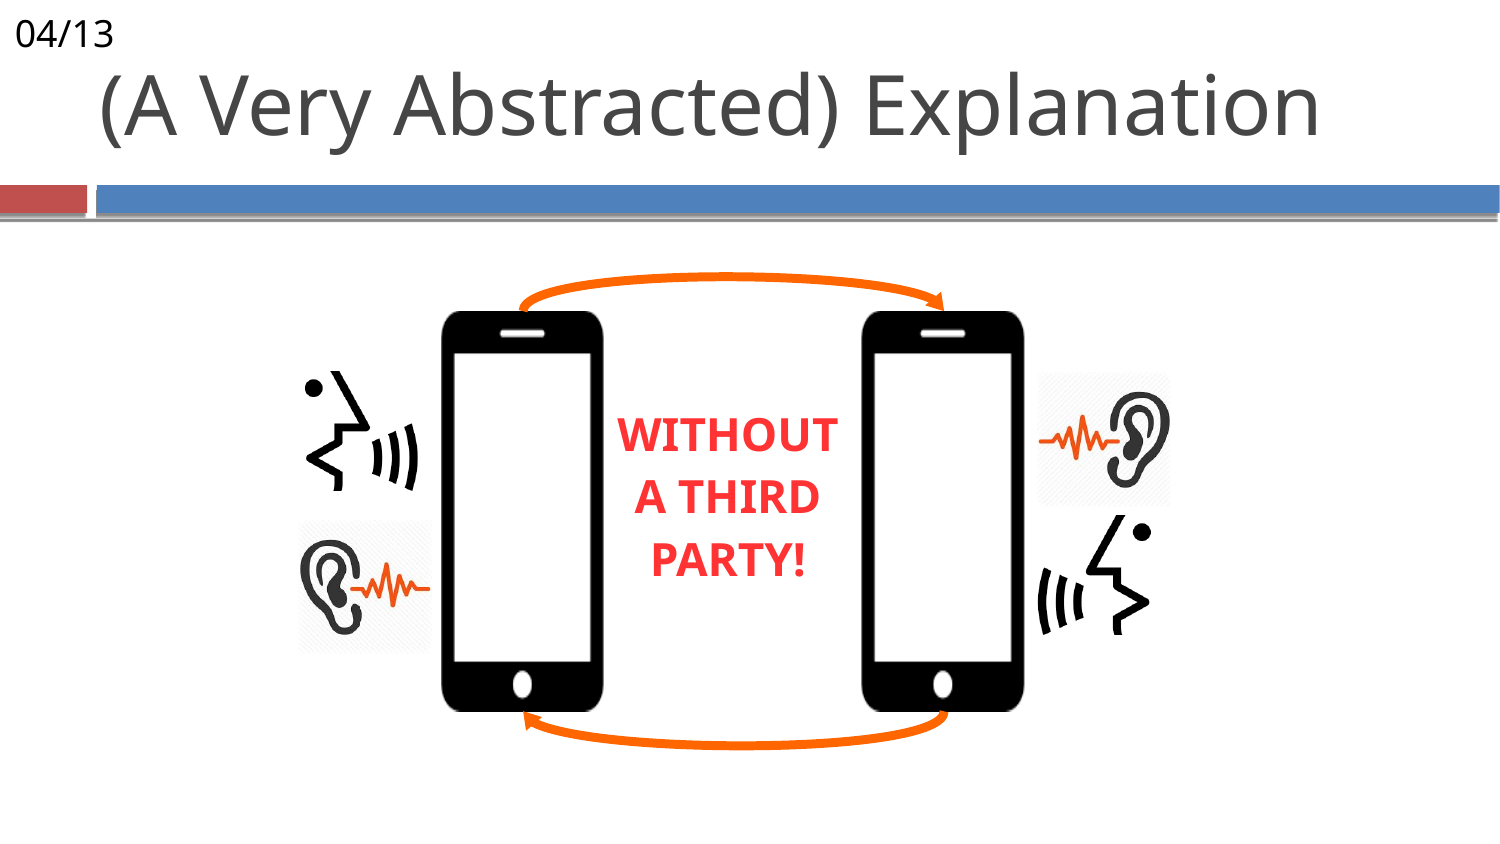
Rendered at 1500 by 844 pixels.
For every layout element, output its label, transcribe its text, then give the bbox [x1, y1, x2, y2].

picture [858, 311, 1164, 712]
picture [1037, 372, 1171, 507]
text_box (A Very Abstracted) Explanation [99, 19, 1438, 184]
picture [298, 520, 432, 654]
text_box WITHOUT A THIRD PARTY! [597, 394, 859, 620]
text_box 04/13 [0, 0, 151, 64]
picture [437, 311, 610, 712]
picture [291, 371, 428, 491]
